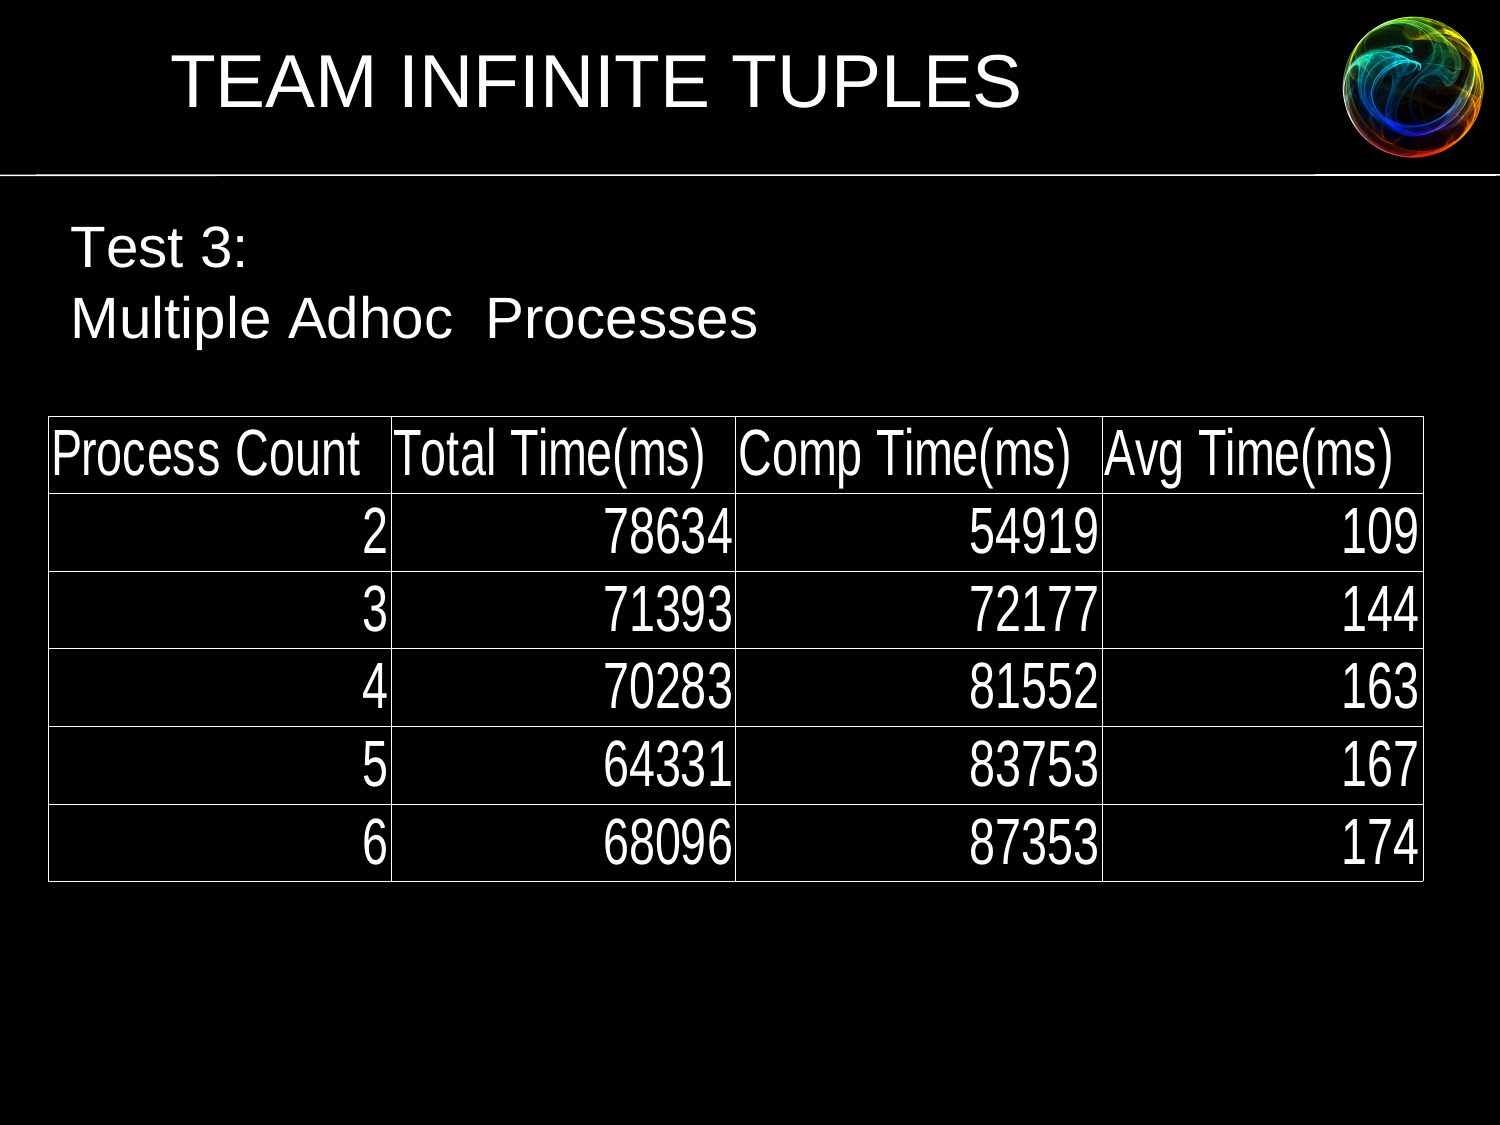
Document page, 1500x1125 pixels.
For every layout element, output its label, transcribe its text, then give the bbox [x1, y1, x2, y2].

chart [46, 412, 1426, 887]
picture [1325, 0, 1500, 174]
text_box Test 3: Multiple Adhoc Processes [50, 207, 1313, 401]
text_box TEAM INFINITE TUPLES [0, 37, 1188, 131]
